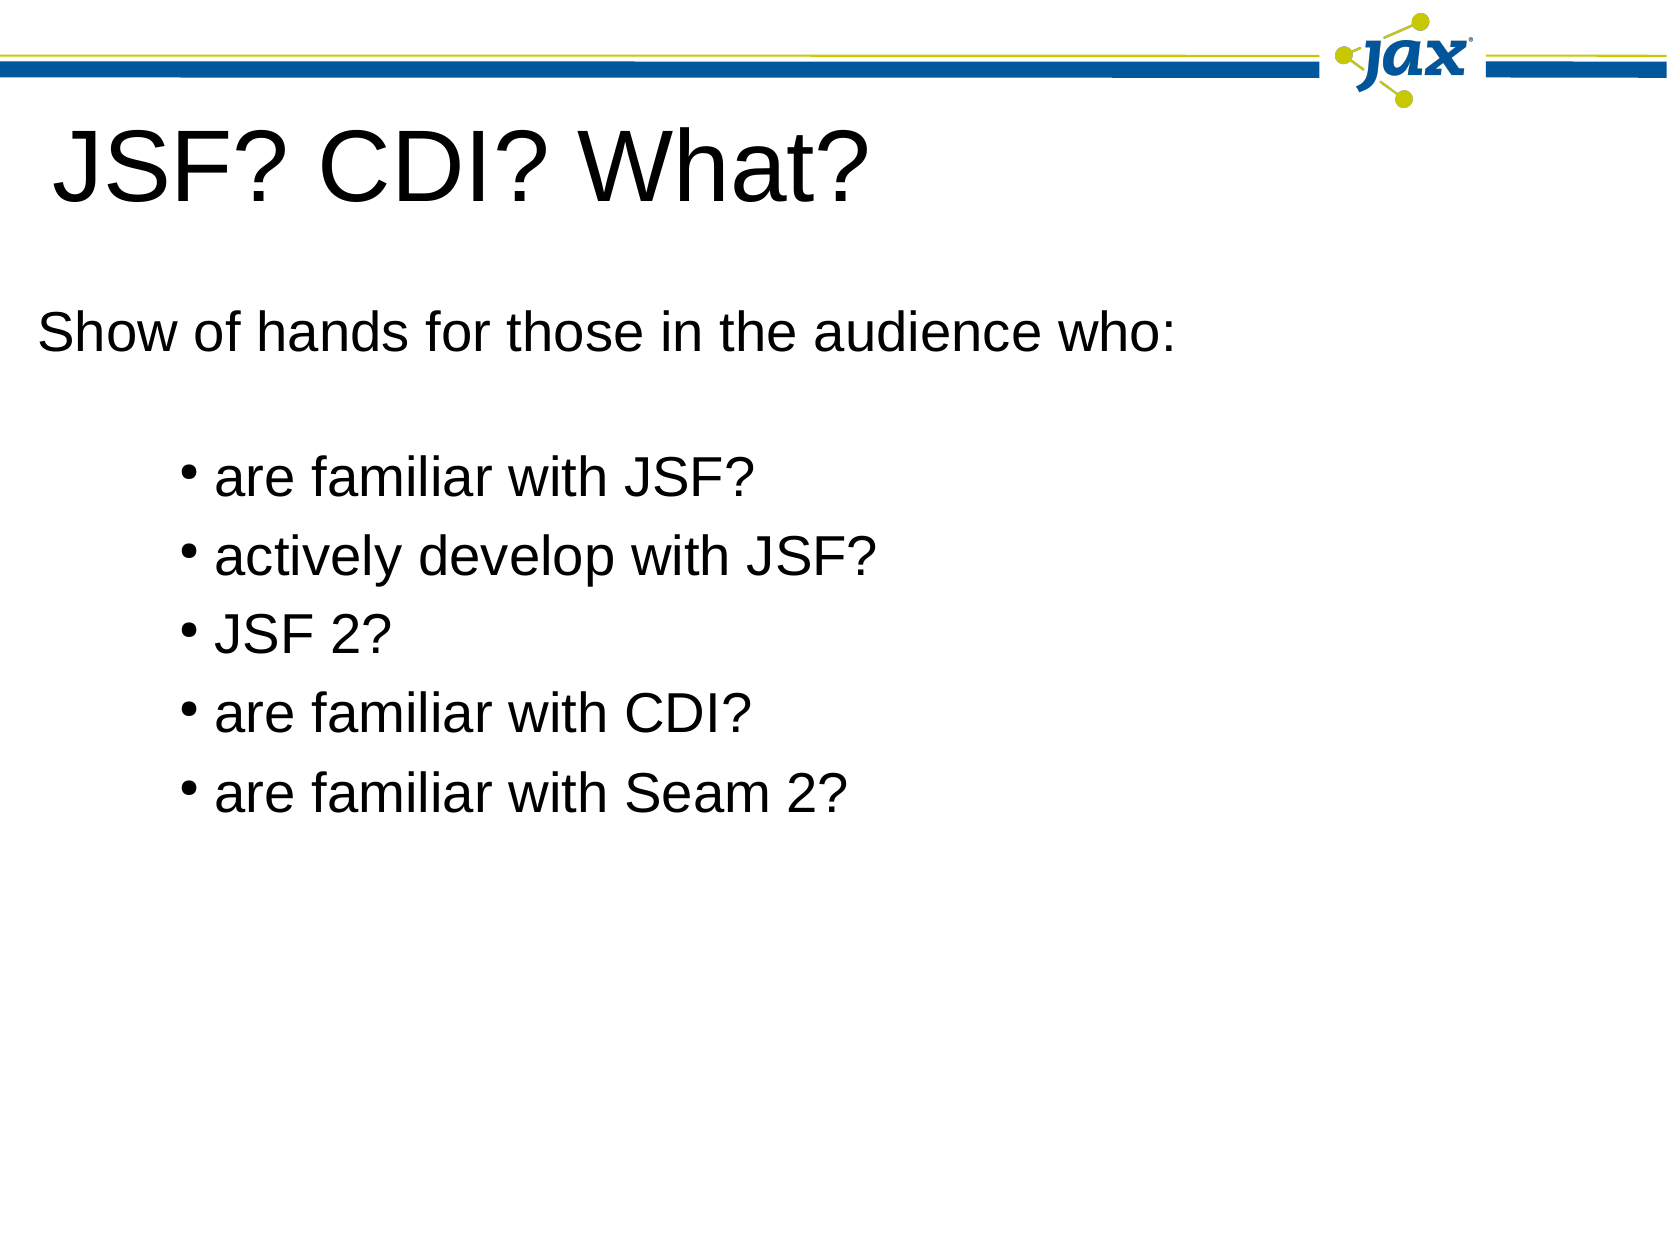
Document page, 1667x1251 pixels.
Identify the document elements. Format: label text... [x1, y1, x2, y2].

list Show of hands for those in the audience who: are familiar with JSF? actively develop with JSF? JSF 2? are familiar with CDI? are familiar with Seam 2? [37, 300, 1613, 1126]
title JSF? CDI? What? [37, 91, 1651, 230]
picture [1335, 13, 1473, 91]
